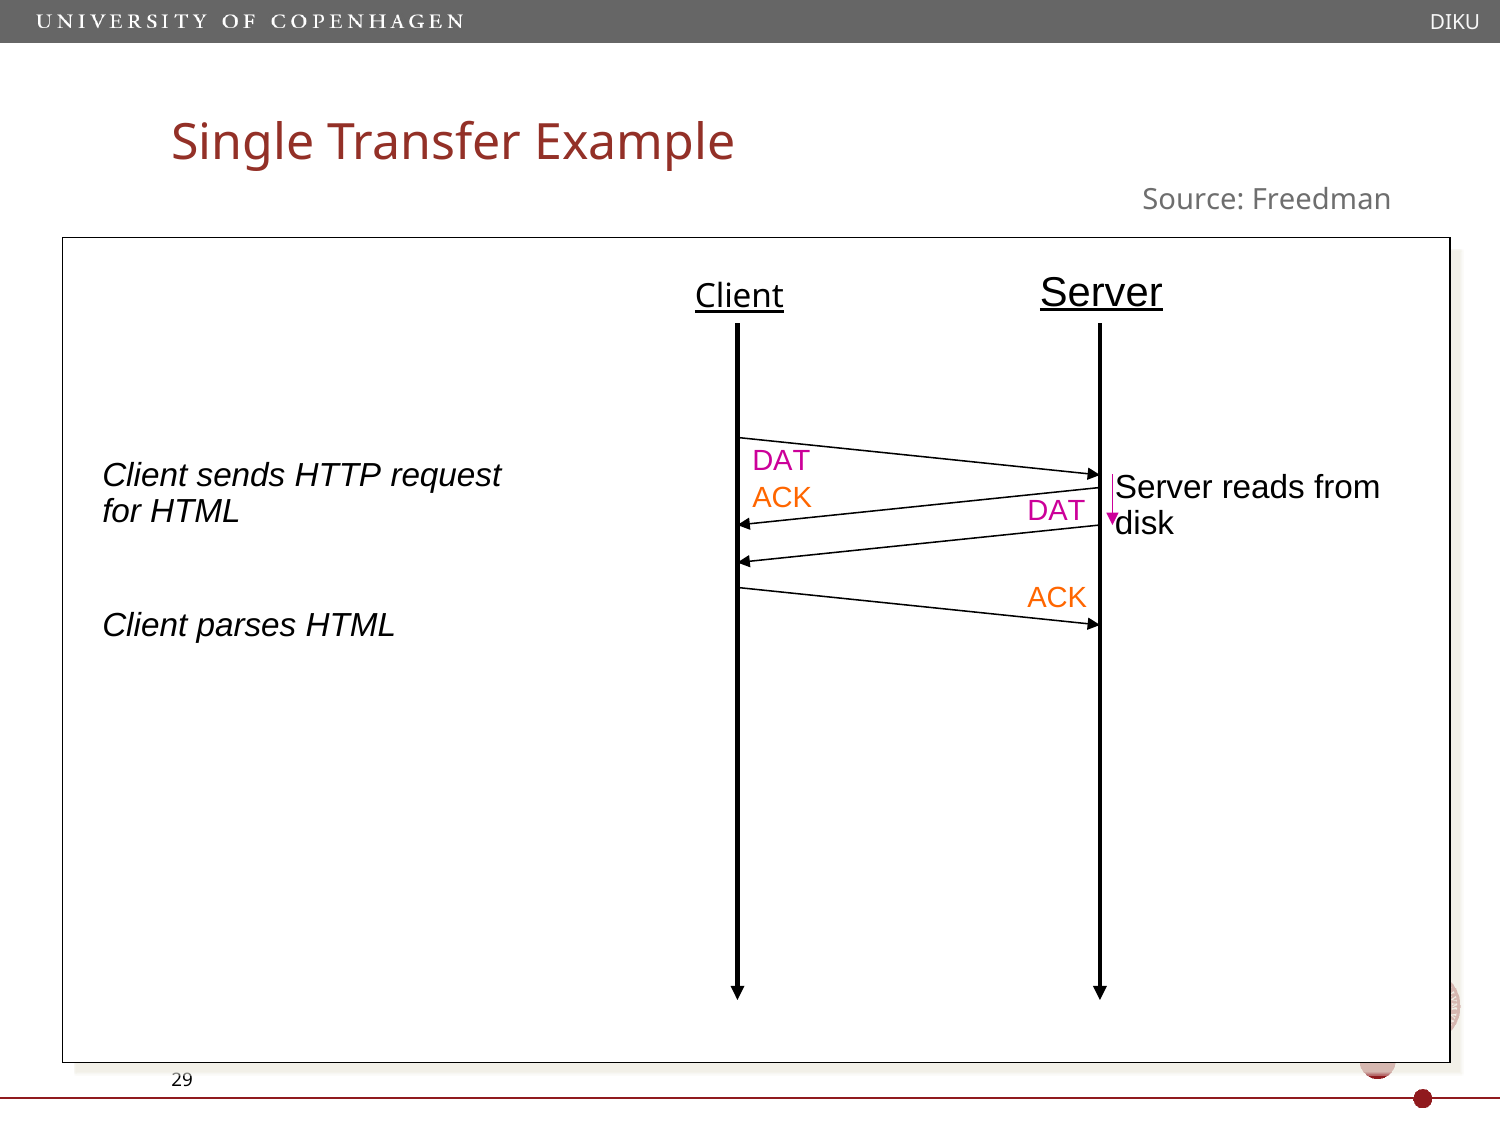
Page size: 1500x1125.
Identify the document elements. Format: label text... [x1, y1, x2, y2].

picture [0, 910, 1500, 1122]
text_box ACK [758, 490, 765, 499]
text_box <number> [171, 1067, 522, 1092]
text_box Source: Freedman [1127, 172, 1447, 223]
text_box Client parses HTML [87, 600, 538, 663]
text_box Server reads from disk [1099, 462, 1438, 526]
text_box ACK [797, 488, 805, 497]
text_box ACK [1012, 575, 1113, 625]
text_box Client sends HTTP request for HTML [87, 450, 538, 513]
text_box DAT [1012, 487, 1113, 538]
title Single Transfer Example [171, 75, 1329, 171]
text_box DAT [737, 437, 838, 488]
text_box Server [1025, 262, 1211, 325]
text_box [62, 237, 1450, 1063]
text_box ACK [737, 488, 838, 525]
text_box DIKU [469, 0, 1495, 43]
text_box Client [679, 266, 816, 322]
